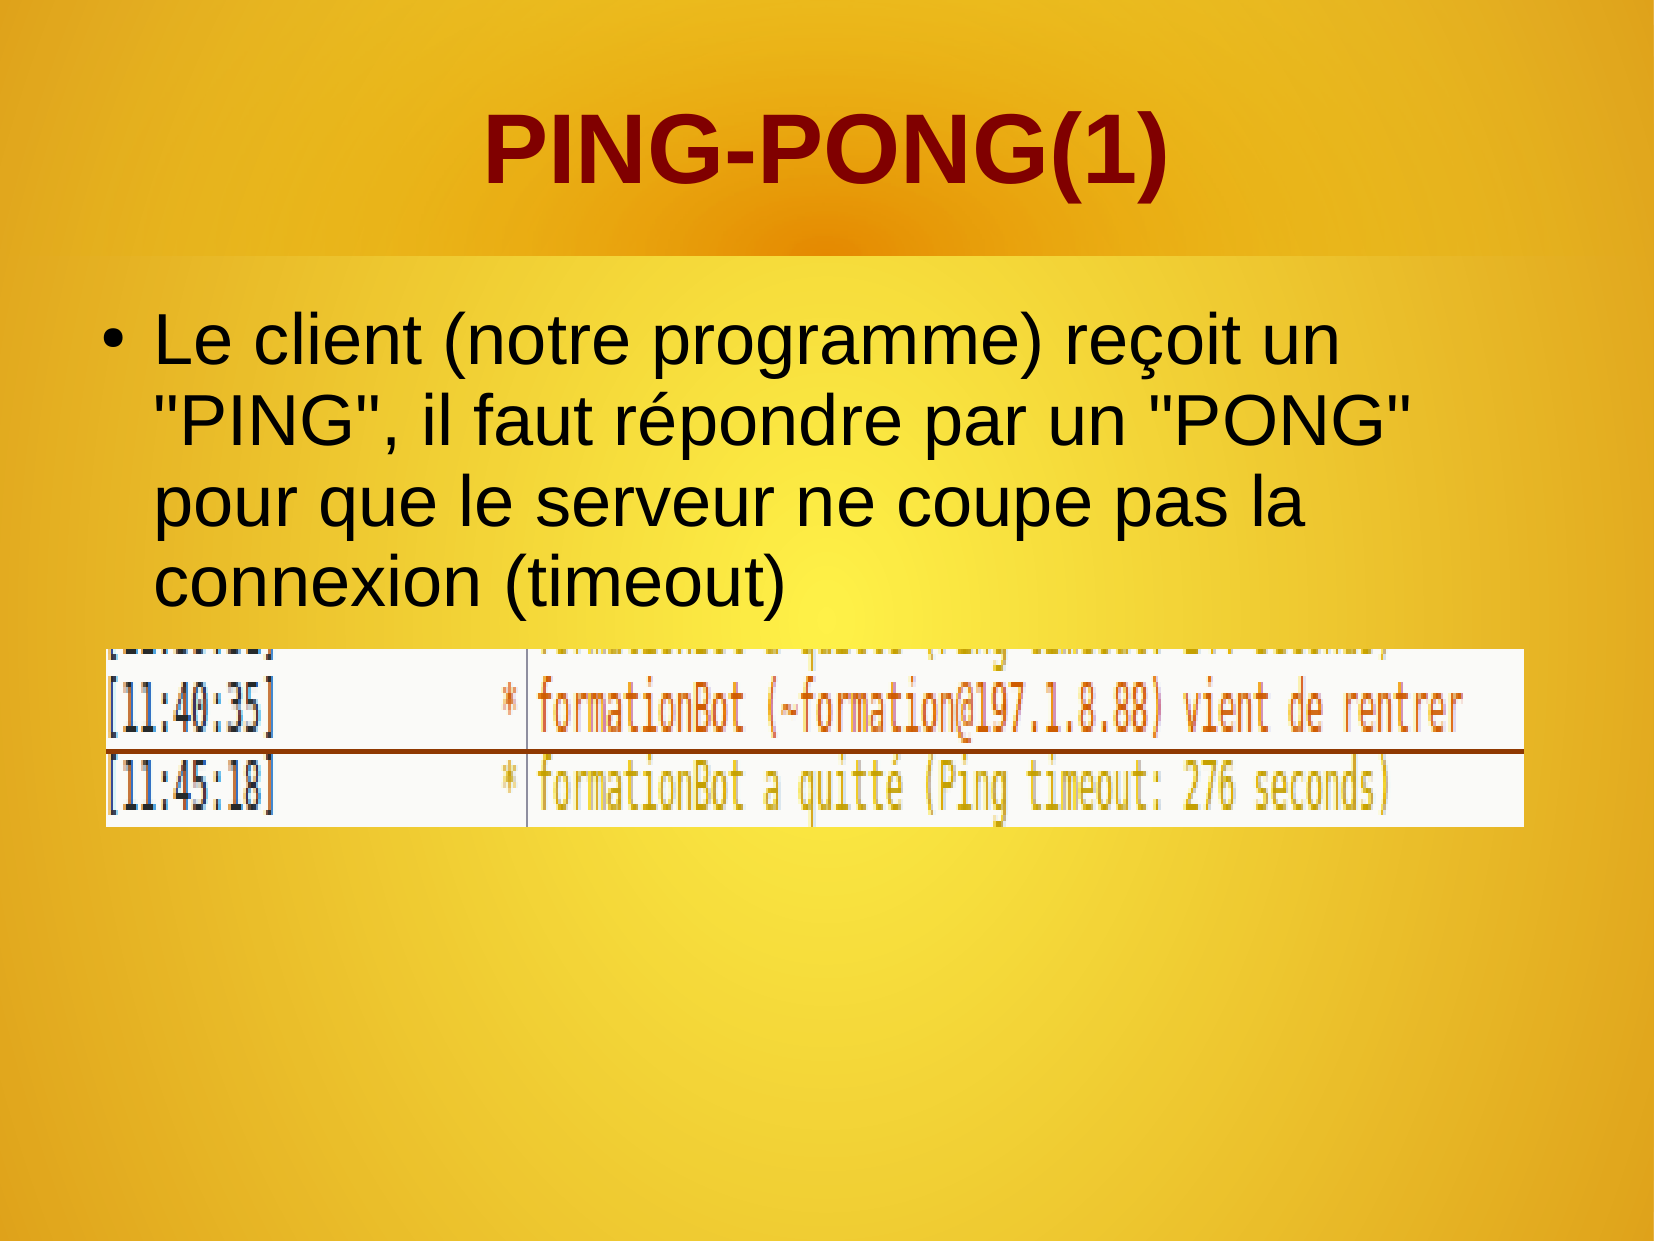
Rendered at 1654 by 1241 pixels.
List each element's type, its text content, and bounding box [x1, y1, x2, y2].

list Le client (notre programme) reçoit un "PING", il faut répondre par un "PONG" pour que le serveur ne coupe pas la connexion (timeout) [82, 299, 1571, 1019]
picture [106, 649, 1524, 827]
title PING-PONG(1) [82, 47, 1571, 252]
